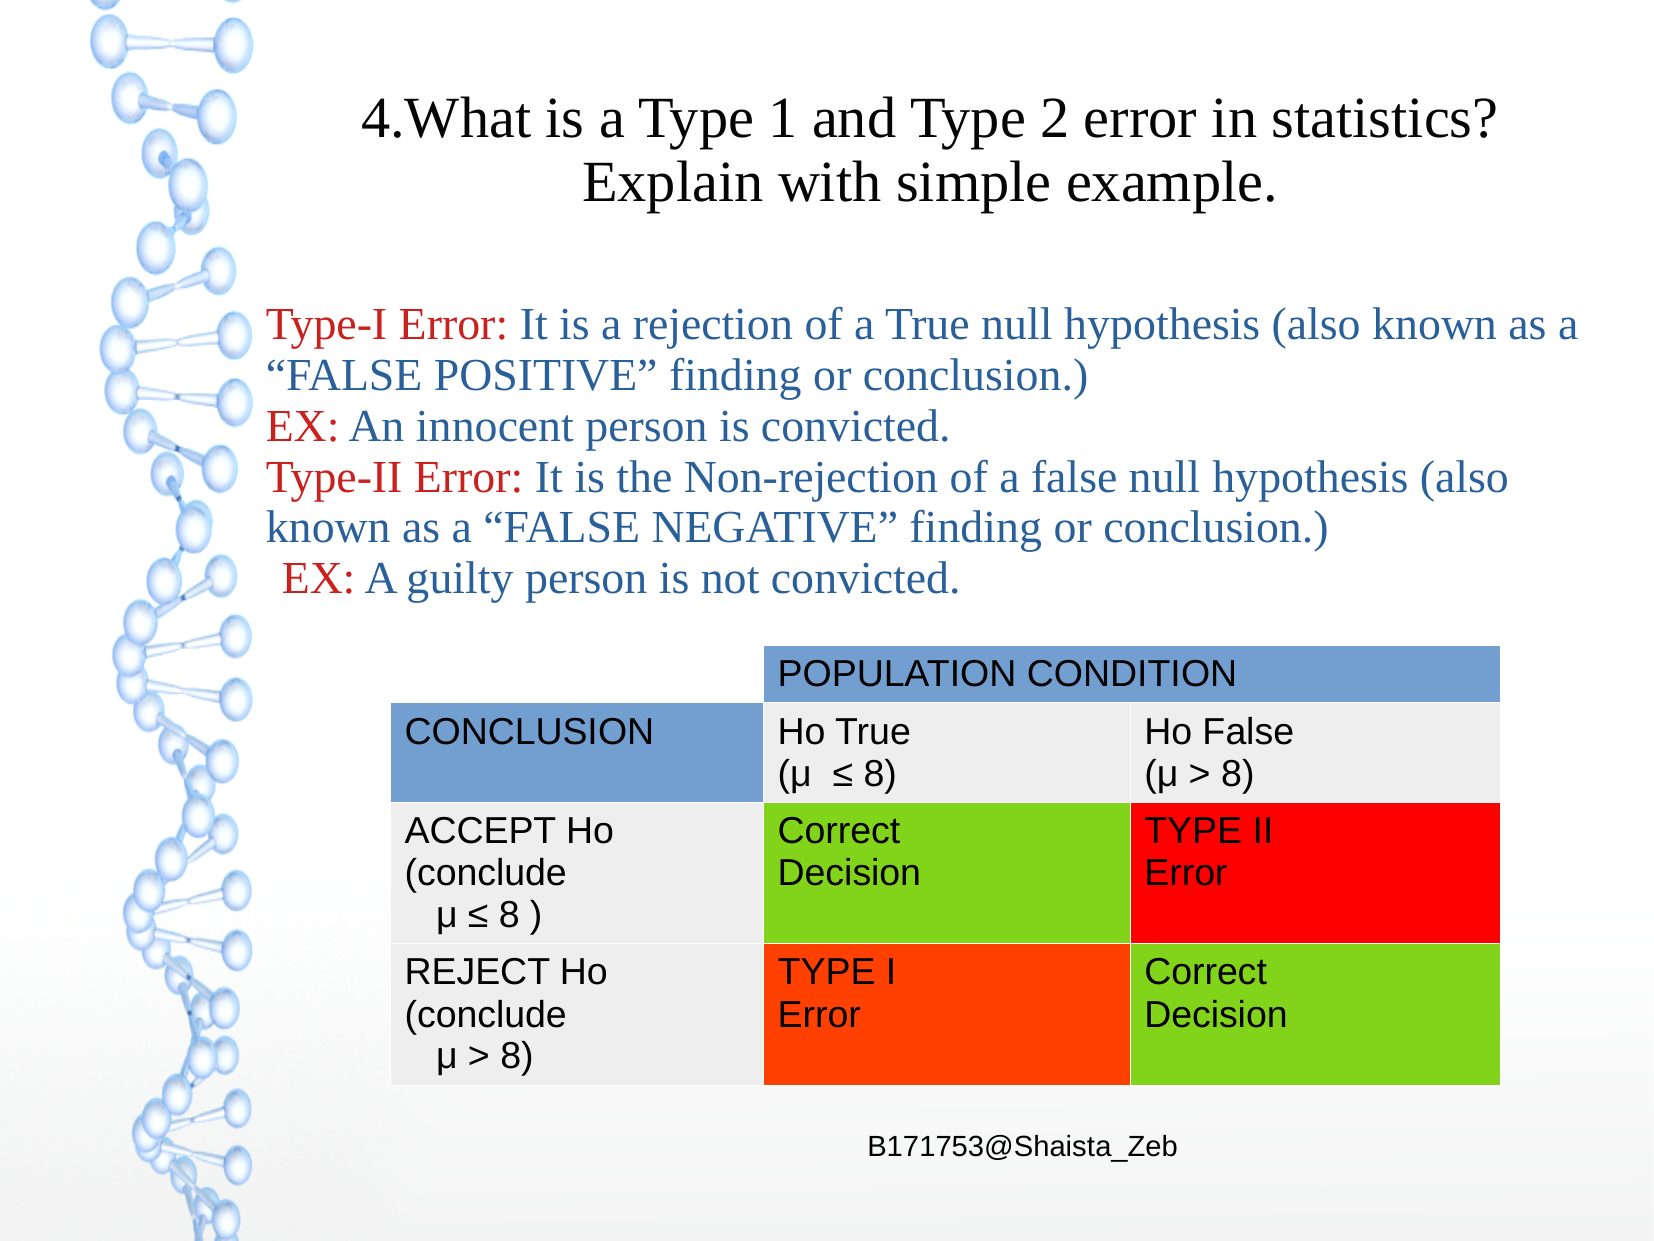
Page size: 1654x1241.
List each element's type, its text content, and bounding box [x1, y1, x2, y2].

picture [0, 0, 1654, 1241]
table_cell CONCLUSION [391, 703, 763, 802]
table_cell Ho True (μ ≤ 8) [764, 703, 1130, 802]
table_cell TYPE I Error [764, 944, 1130, 1085]
table_cell ACCEPT Ho (conclude μ ≤ 8 ) [391, 803, 763, 943]
table_cell Ho False (μ > 8) [1131, 703, 1500, 802]
table_cell Correct Decision [764, 803, 1130, 943]
table_cell TYPE II Error [1131, 803, 1500, 943]
table_header [391, 646, 763, 702]
table_cell Correct Decision [1131, 944, 1500, 1085]
title 4.What is a Type 1 and Type 2 error in statistics? Explain with simple example. [265, 47, 1595, 252]
table_header POPULATION CONDITION [764, 646, 1500, 702]
subtitle Type-I Error: It is a rejection of a True null hypothesis (also known as a “FALSE POSITIVE” finding or conclusion.) EX: An innocent person is convicted. Type-II Error: It is the Non-rejection of a false null hypothesis (also known as a “FALSE NEGATIVE” finding or conclusion.) EX: A guilty person is not convicted. [265, 299, 1595, 1019]
table_cell REJECT Ho (conclude μ > 8) [391, 944, 763, 1085]
